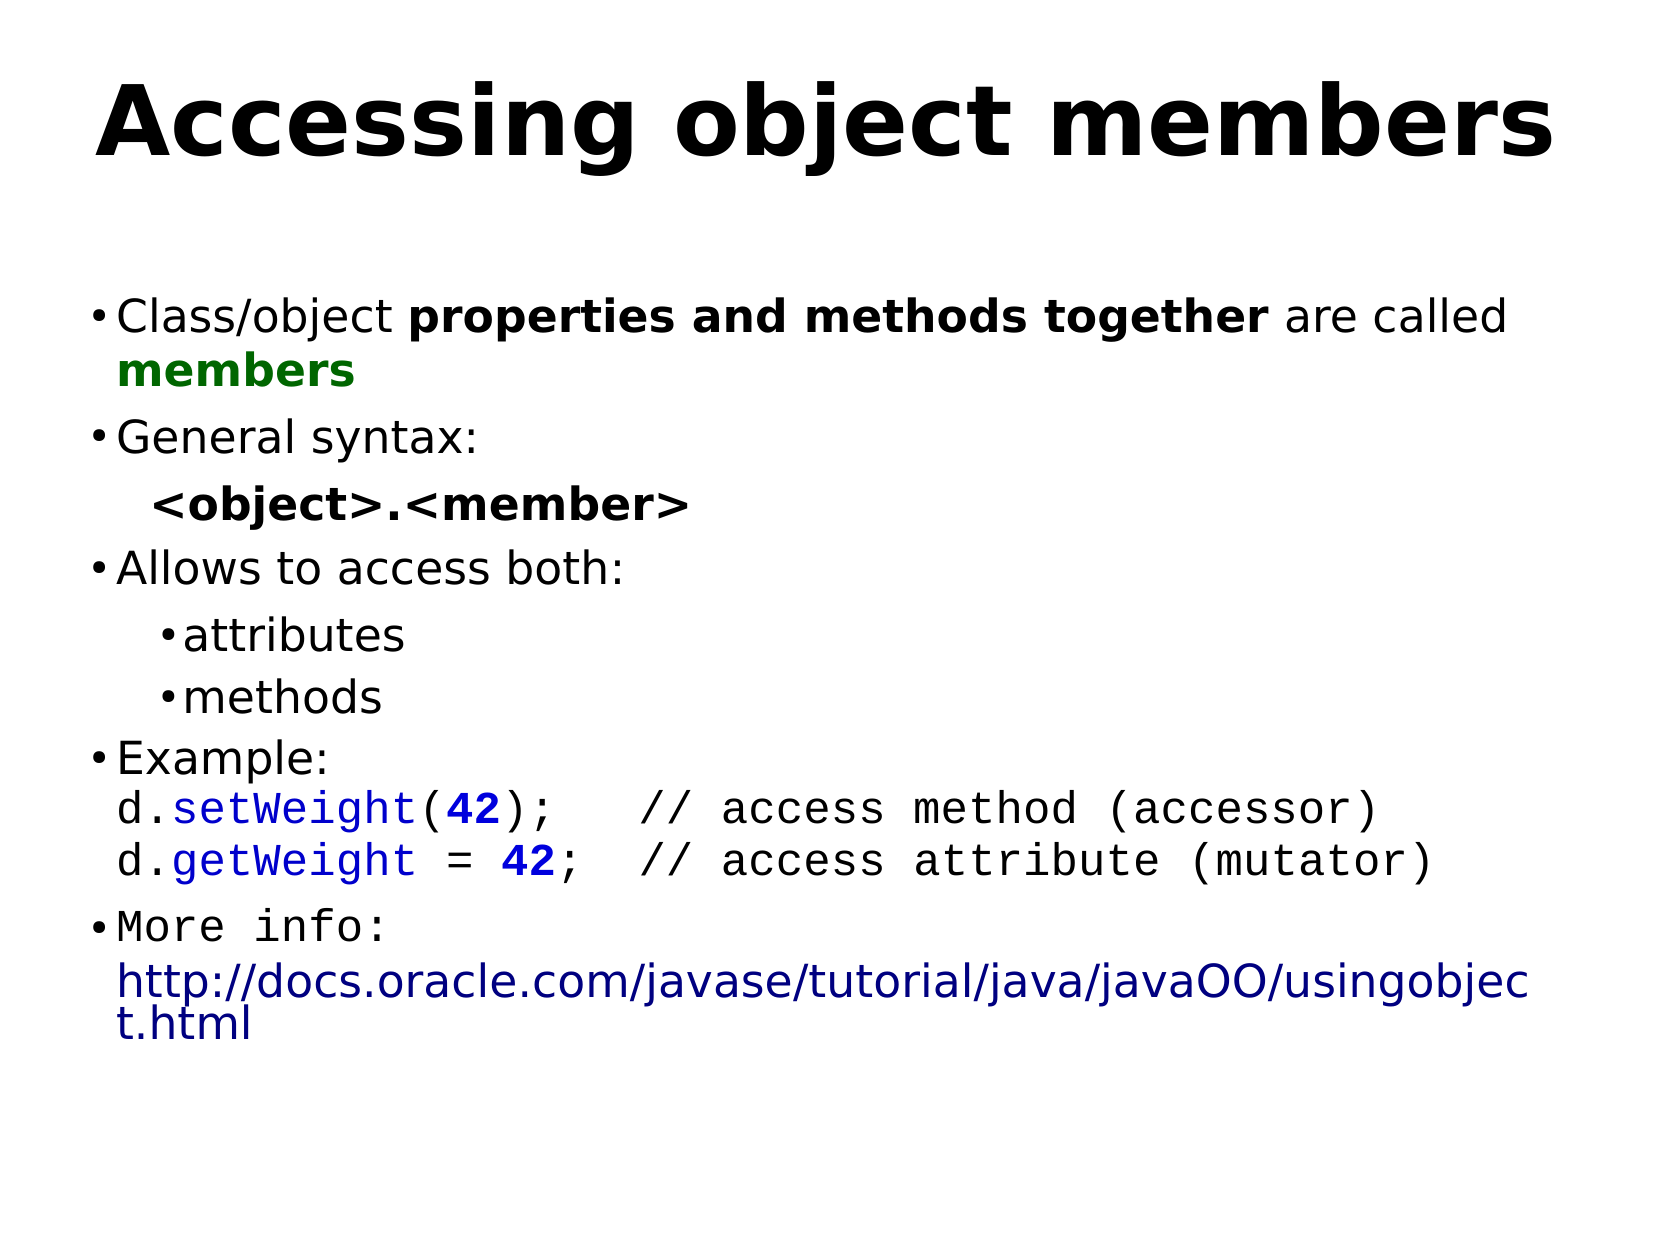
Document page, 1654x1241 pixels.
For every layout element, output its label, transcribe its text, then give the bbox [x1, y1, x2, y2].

list Class/object properties and methods together are called members General syntax: <object>.<member> Allows to access both: attributes methods Example: d.setWeight(42); // access method (accessor) d.getWeight = 42; // access attribute (mutator) More info: http://docs.oracle.com/javase/tutorial/java/javaOO/usingobject.html [82, 290, 1538, 1010]
title Accessing object members [82, 49, 1571, 196]
